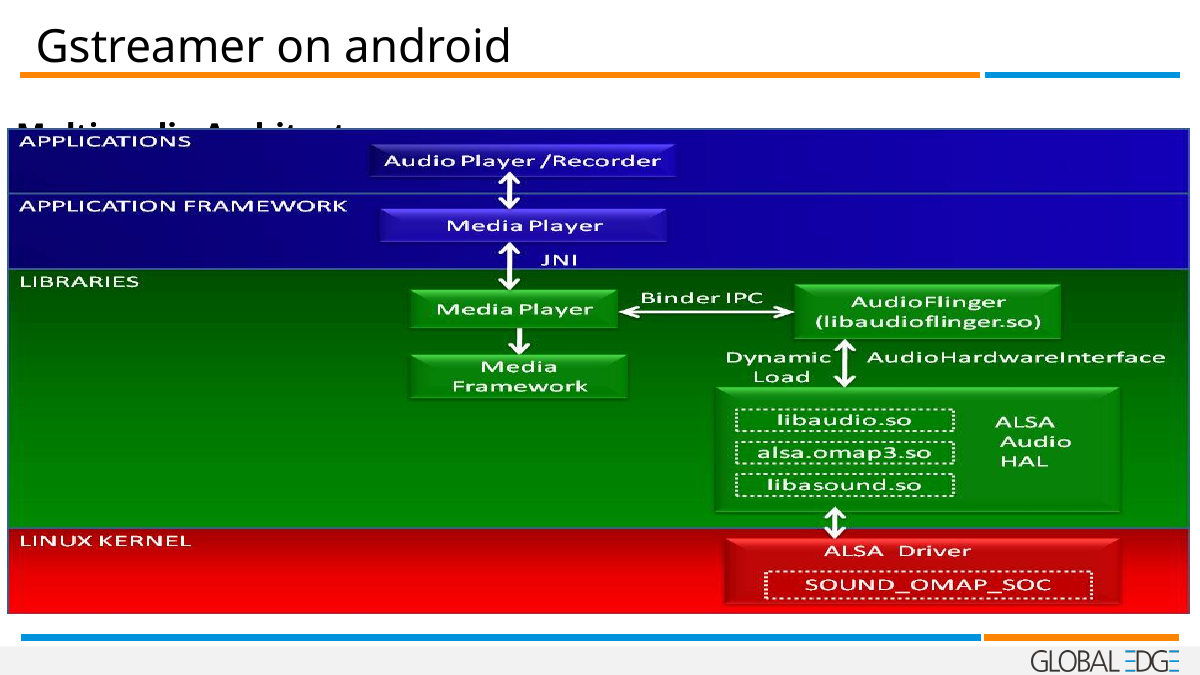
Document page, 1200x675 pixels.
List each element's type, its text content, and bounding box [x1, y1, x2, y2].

text_box Multimedia Architecture [1, 84, 1199, 633]
picture [7, 128, 1190, 614]
title Gstreamer on android [24, 18, 1200, 71]
picture [1031, 650, 1179, 672]
